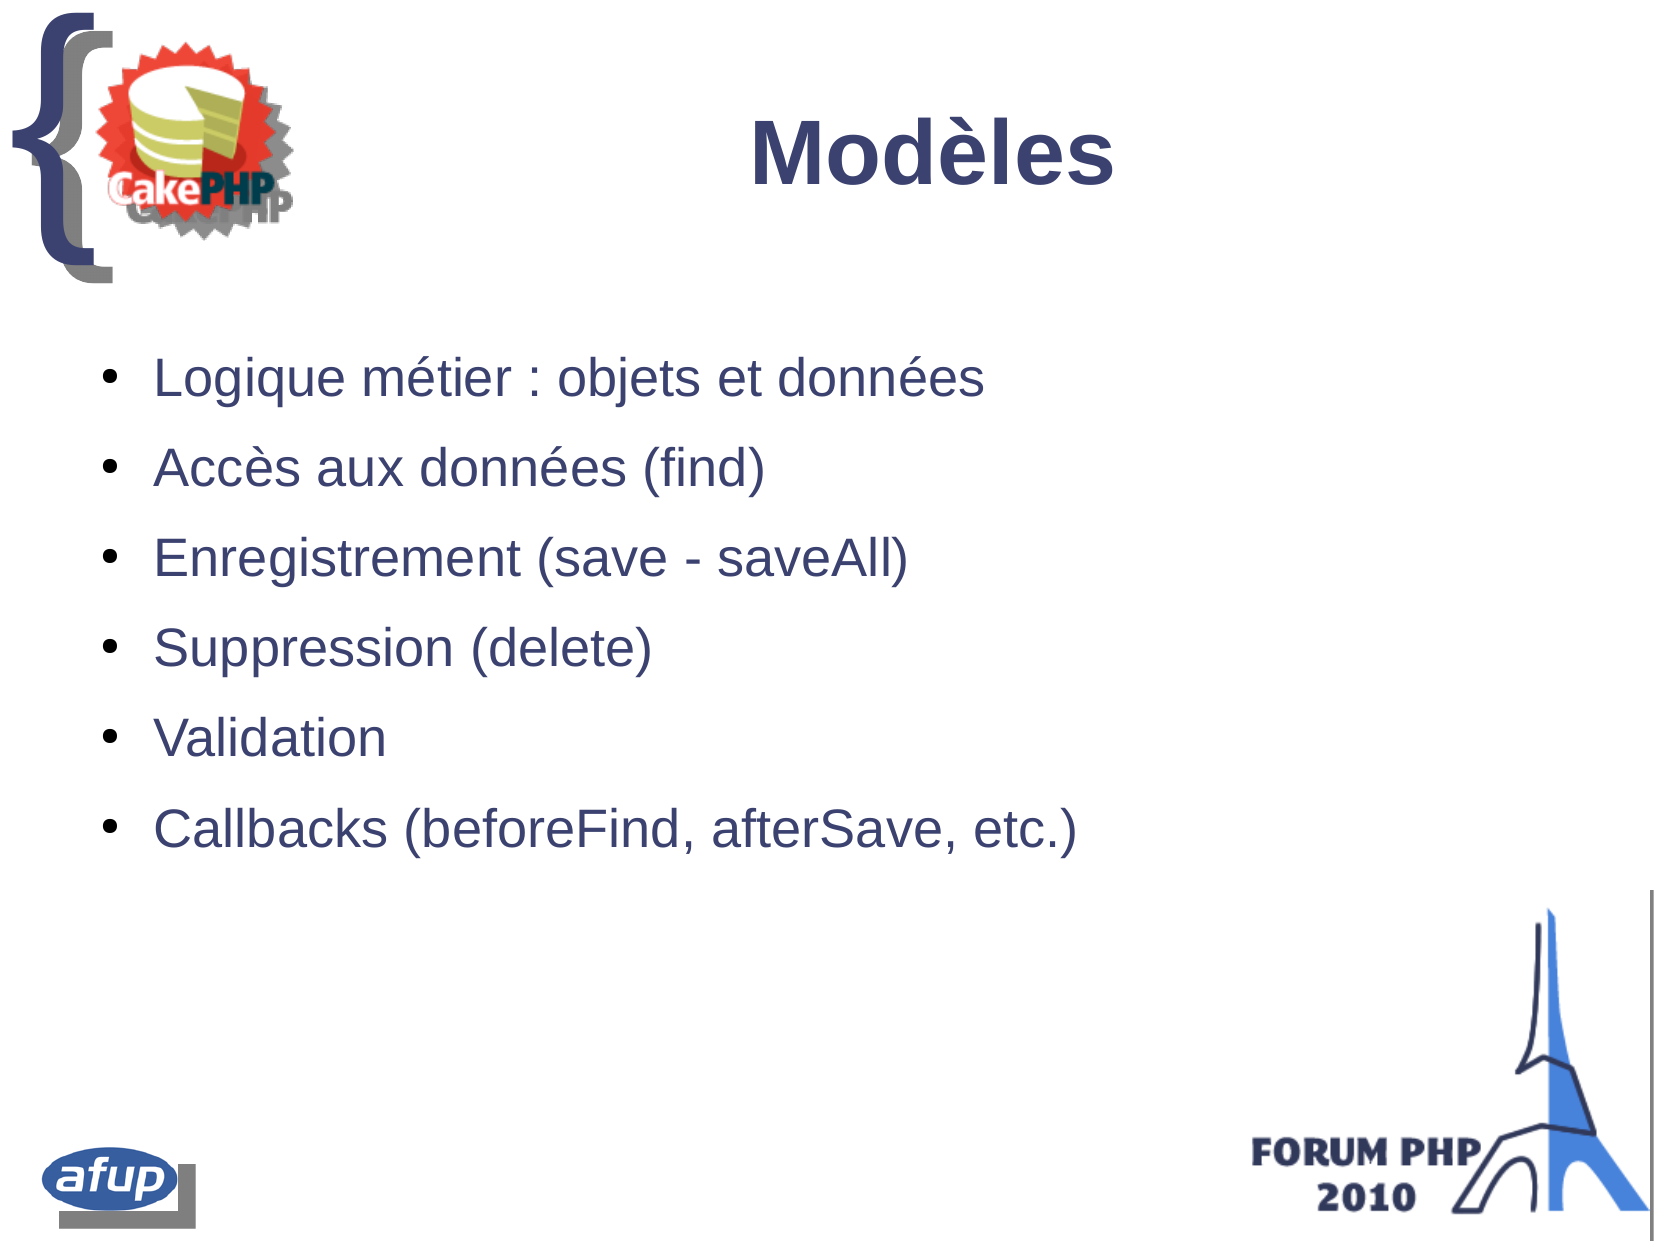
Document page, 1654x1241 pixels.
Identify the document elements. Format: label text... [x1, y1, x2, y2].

picture [41, 1146, 178, 1211]
title Modèles [295, 56, 1571, 250]
picture [1240, 872, 1650, 1241]
picture [88, 35, 284, 231]
list Logique métier : objets et données Accès aux données (find) Enregistrement (save - saveAll) Suppression (delete) Validation Callbacks (beforeFind, afterSave, etc.) [82, 290, 1571, 1094]
